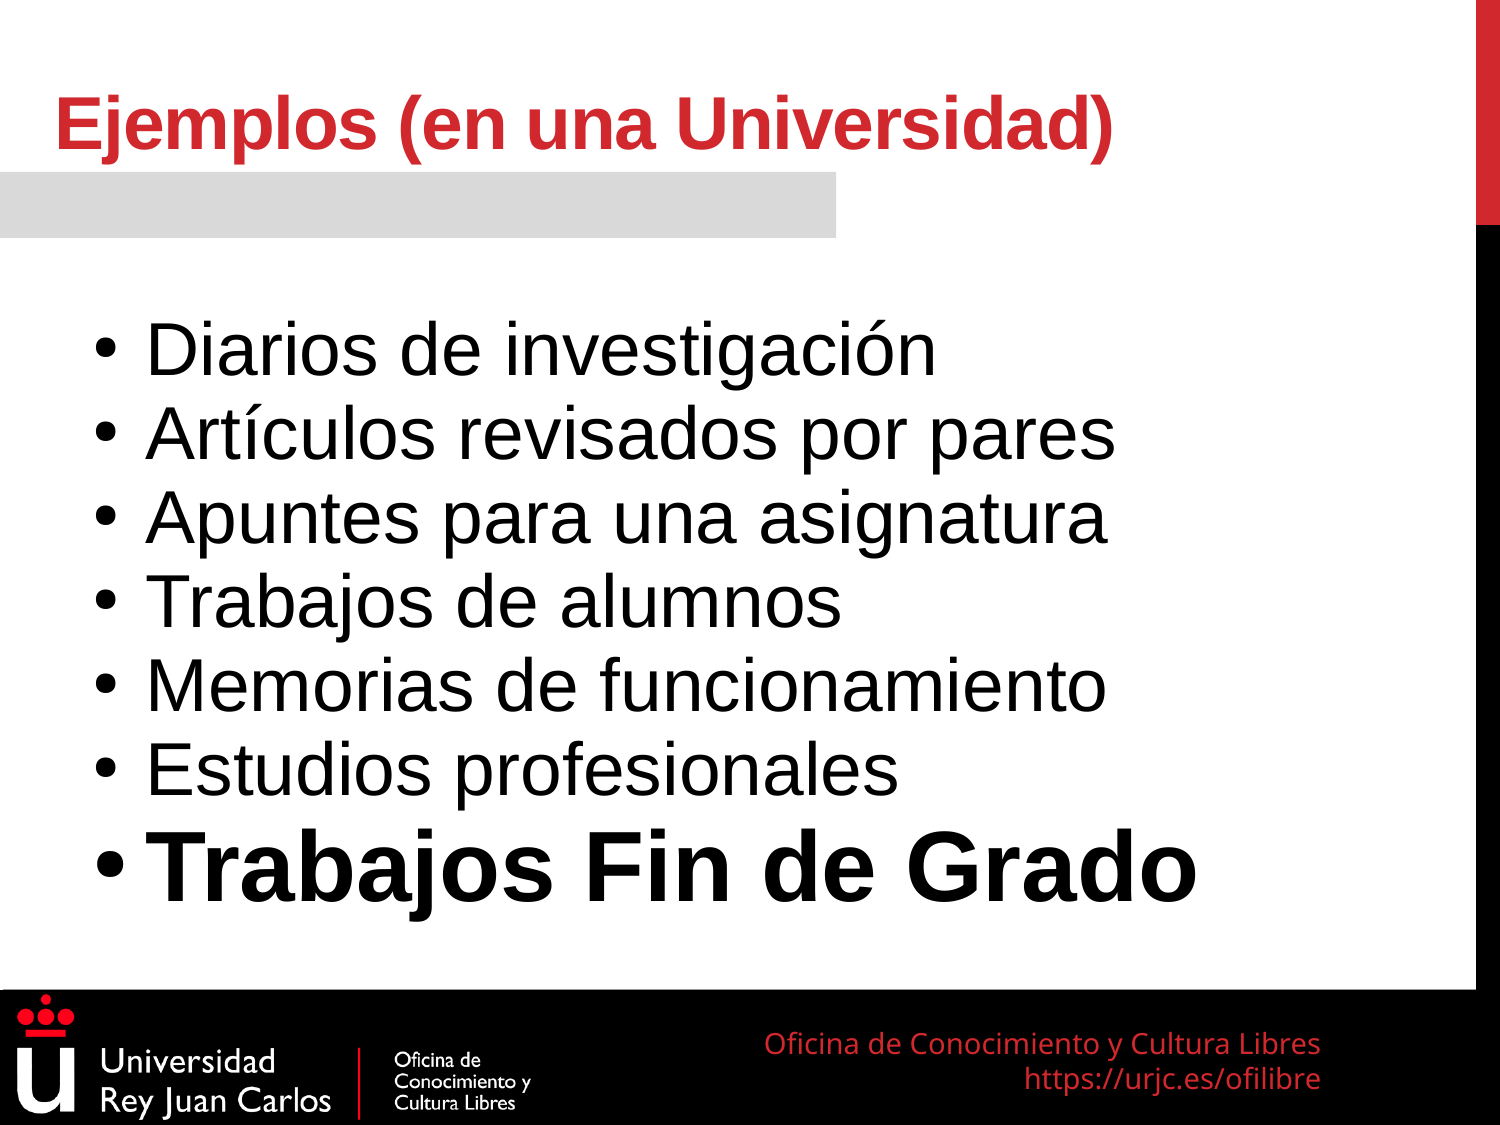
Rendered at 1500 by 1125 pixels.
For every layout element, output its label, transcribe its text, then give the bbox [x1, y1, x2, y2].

text_box [0, 171, 837, 238]
picture [17, 994, 531, 1120]
text_box Ejemplos (en una Universidad) [39, 24, 1366, 172]
title [75, 172, 1026, 250]
text_box Diarios de investigación Artículos revisados por pares Apuntes para una asignatura Trabajos de alumnos Memorias de funcionamiento Estudios profesionales Trabajos Fin de Grado [60, 299, 1254, 931]
